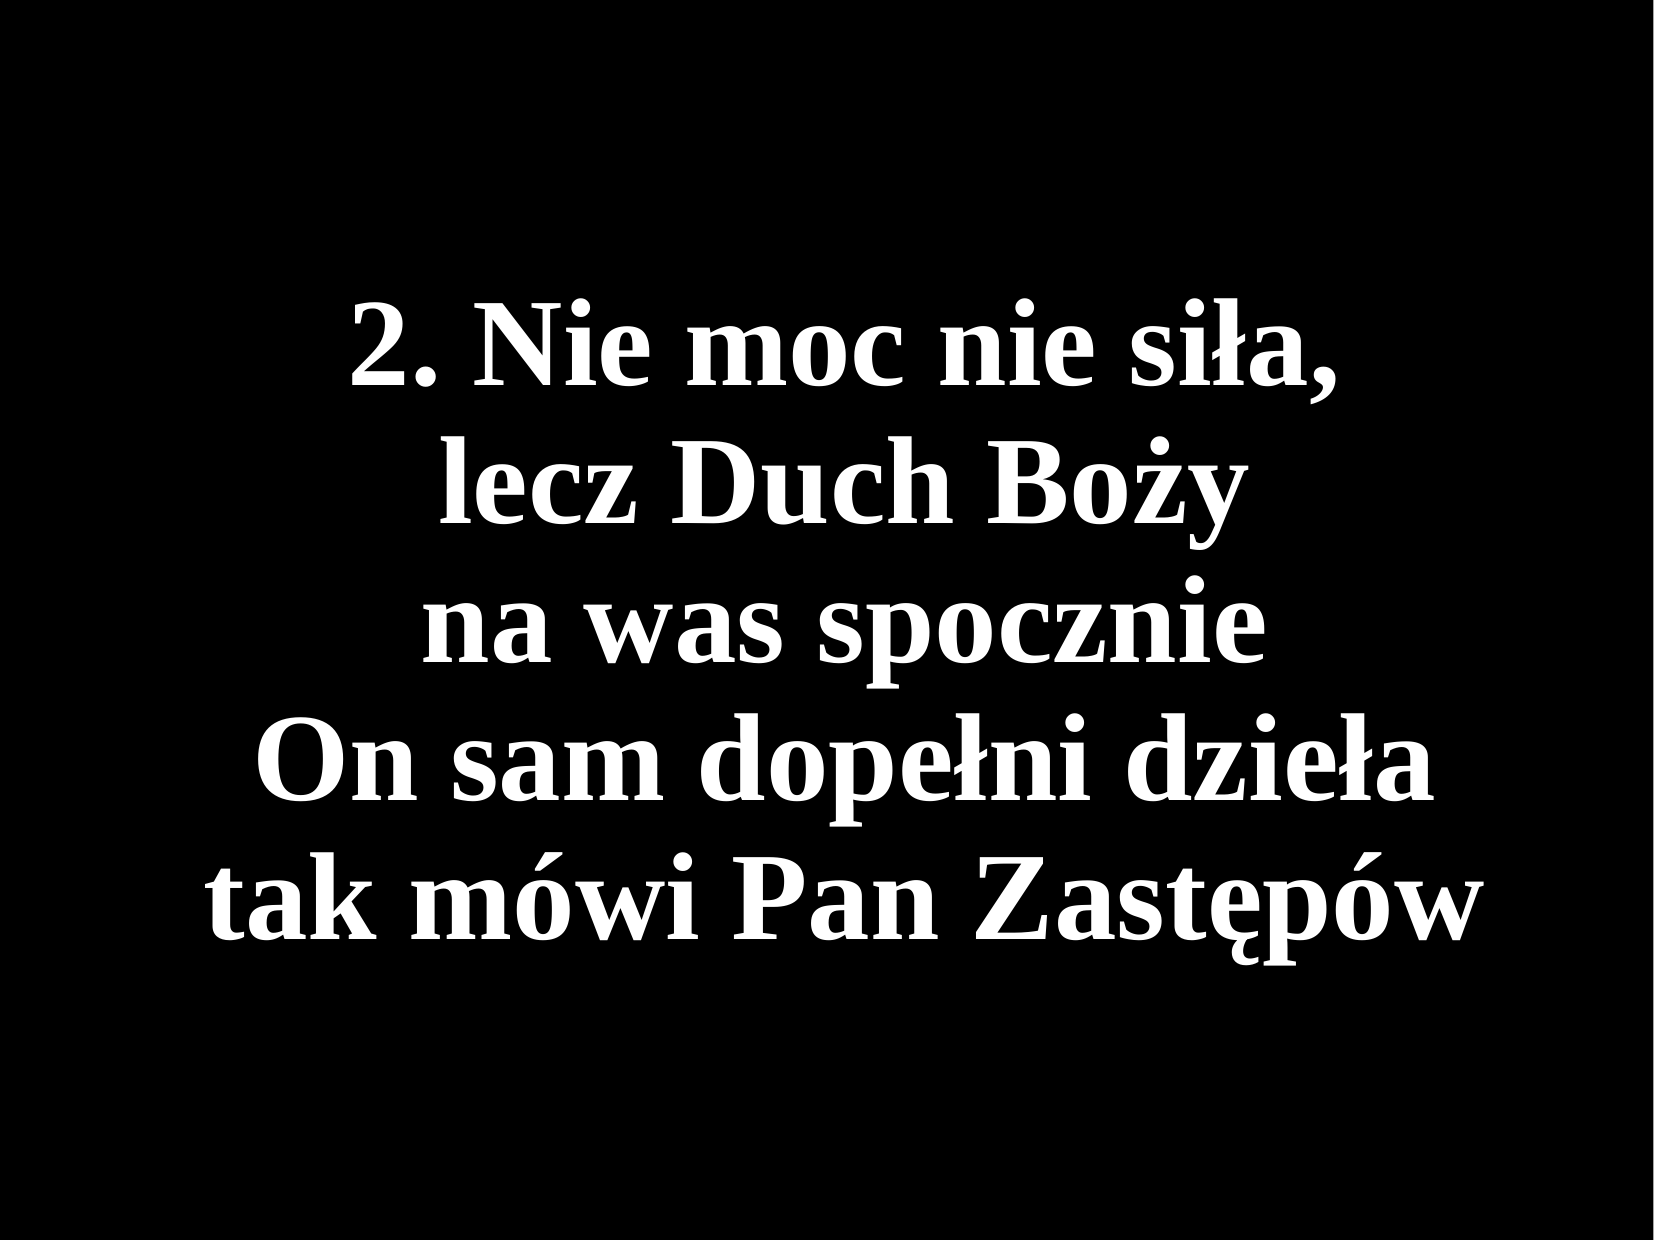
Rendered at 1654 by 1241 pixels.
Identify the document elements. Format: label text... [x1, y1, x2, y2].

subtitle 2. Nie moc nie siła, lecz Duch Boży na was spocznie On sam dopełni dzieła tak mówi Pan Zastępów [0, 0, 1654, 1241]
